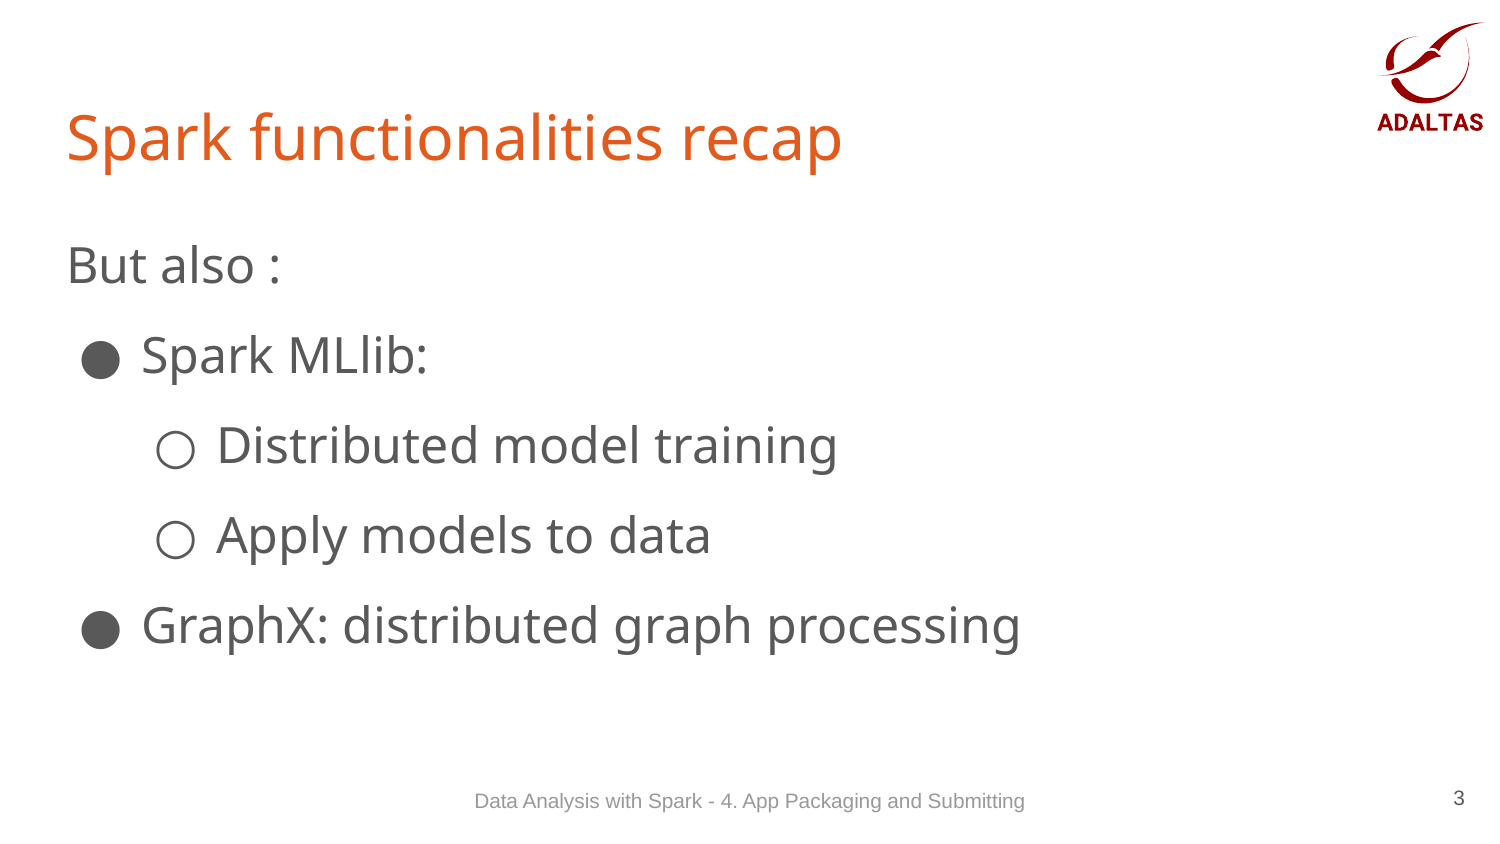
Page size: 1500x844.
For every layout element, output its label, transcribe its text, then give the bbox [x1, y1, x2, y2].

title Spark functionalities recap [51, 71, 1184, 166]
list But also : Spark MLlib: Distributed model training Apply models to data GraphX: distributed graph processing [51, 189, 1449, 765]
text_box Data Analysis with Spark - 4. App Packaging and Submitting [436, 773, 1064, 822]
slide_number <number> [1389, 764, 1480, 830]
